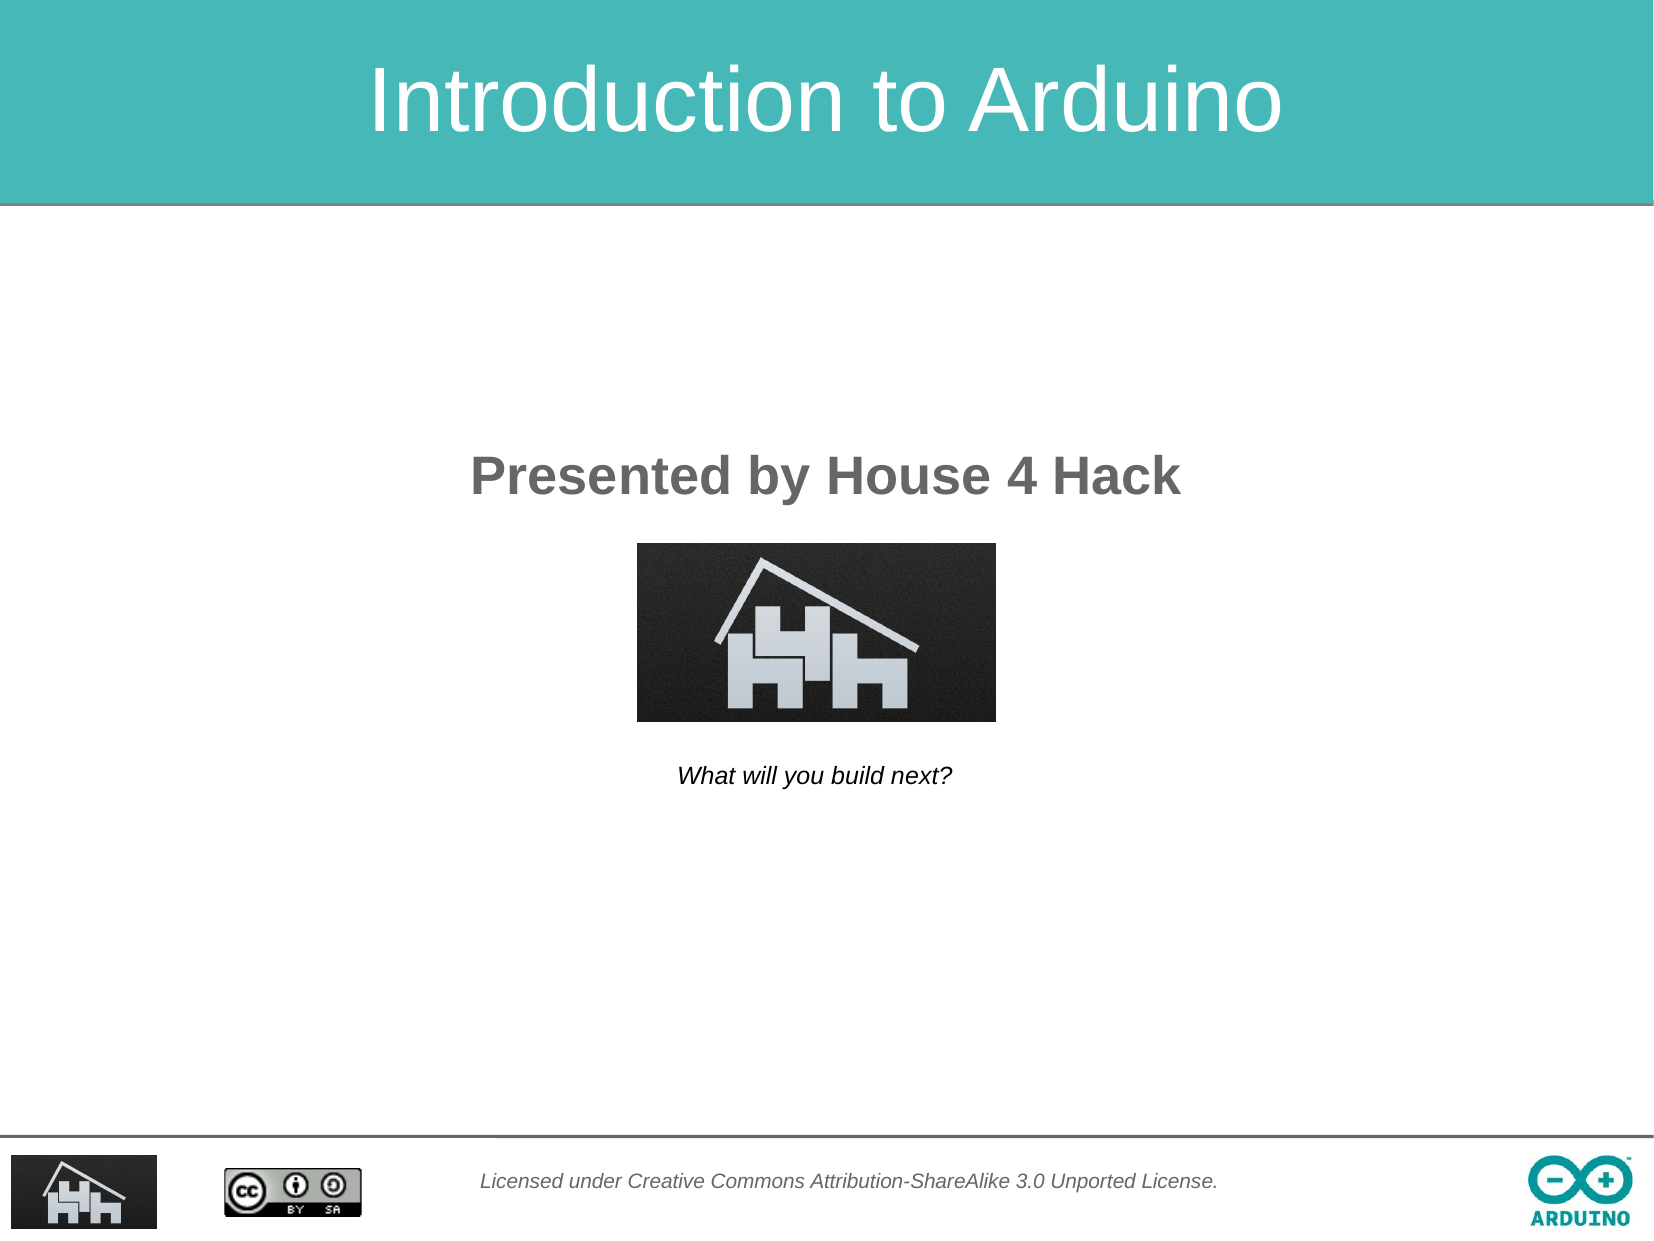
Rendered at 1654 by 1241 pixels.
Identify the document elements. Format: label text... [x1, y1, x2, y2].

picture [11, 1155, 157, 1229]
picture [224, 1168, 362, 1217]
picture [637, 543, 996, 722]
picture [1498, 1149, 1654, 1233]
text_box What will you build next? [662, 744, 1075, 808]
title Introduction to Arduino [0, 0, 1654, 204]
text_box Presented by House 4 Hack [413, 425, 1241, 520]
